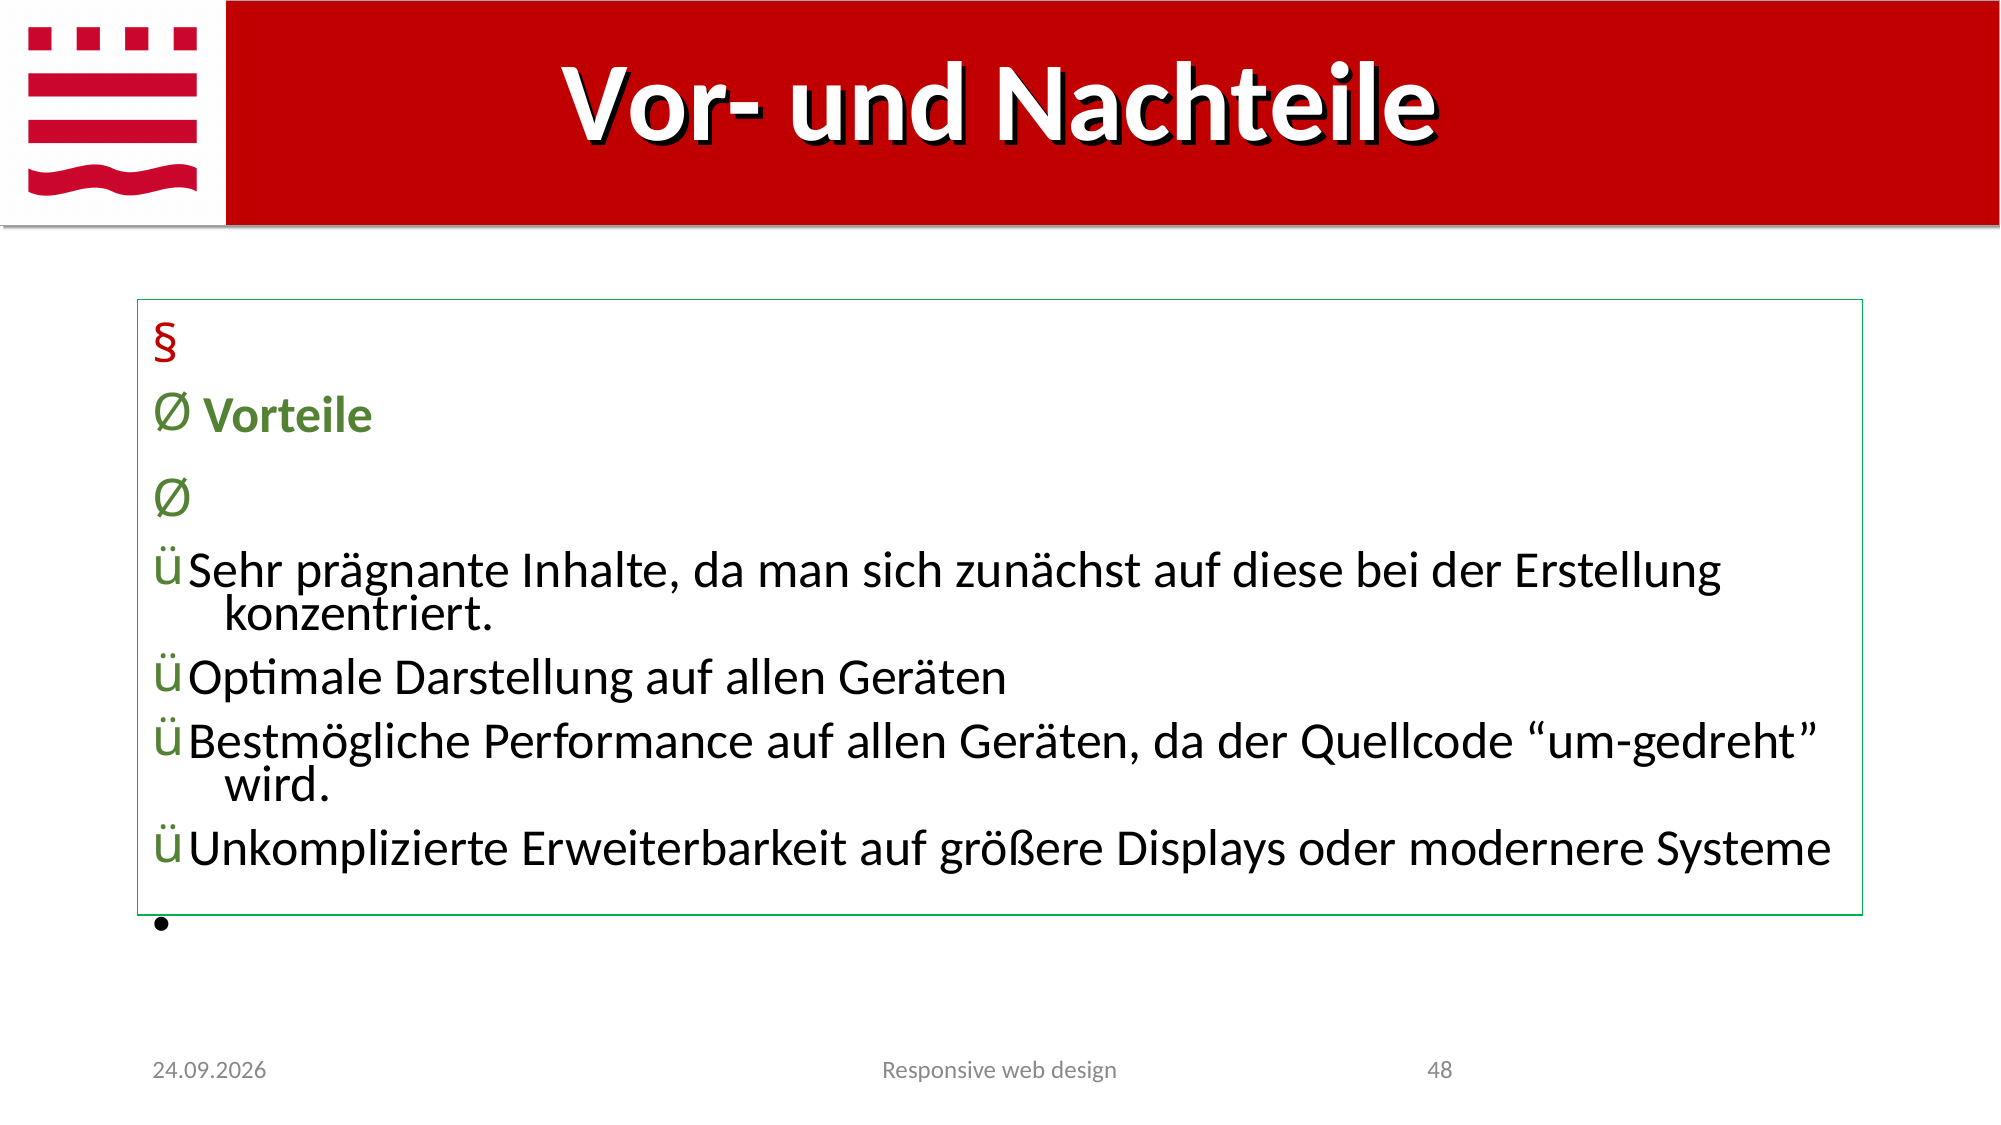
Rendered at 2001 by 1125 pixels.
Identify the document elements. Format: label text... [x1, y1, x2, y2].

text_box Vor- und Nachteile [226, 0, 2000, 225]
text_box [1412, 1042, 1863, 1103]
text_box Responsive web design [662, 1042, 1338, 1103]
text_box 2017/4/30 [137, 1042, 588, 1103]
picture [0, 0, 226, 225]
list Vorteile Sehr prägnante Inhalte, da man sich zunächst auf diese bei der Erstellung konzentriert. Optimale Darstellung auf allen Geräten Bestmögliche Performance auf allen Geräten, da der Quellcode “um-gedreht” wird. Unkomplizierte Erweiterbarkeit auf größere Displays oder modernere Systeme [137, 299, 1863, 916]
